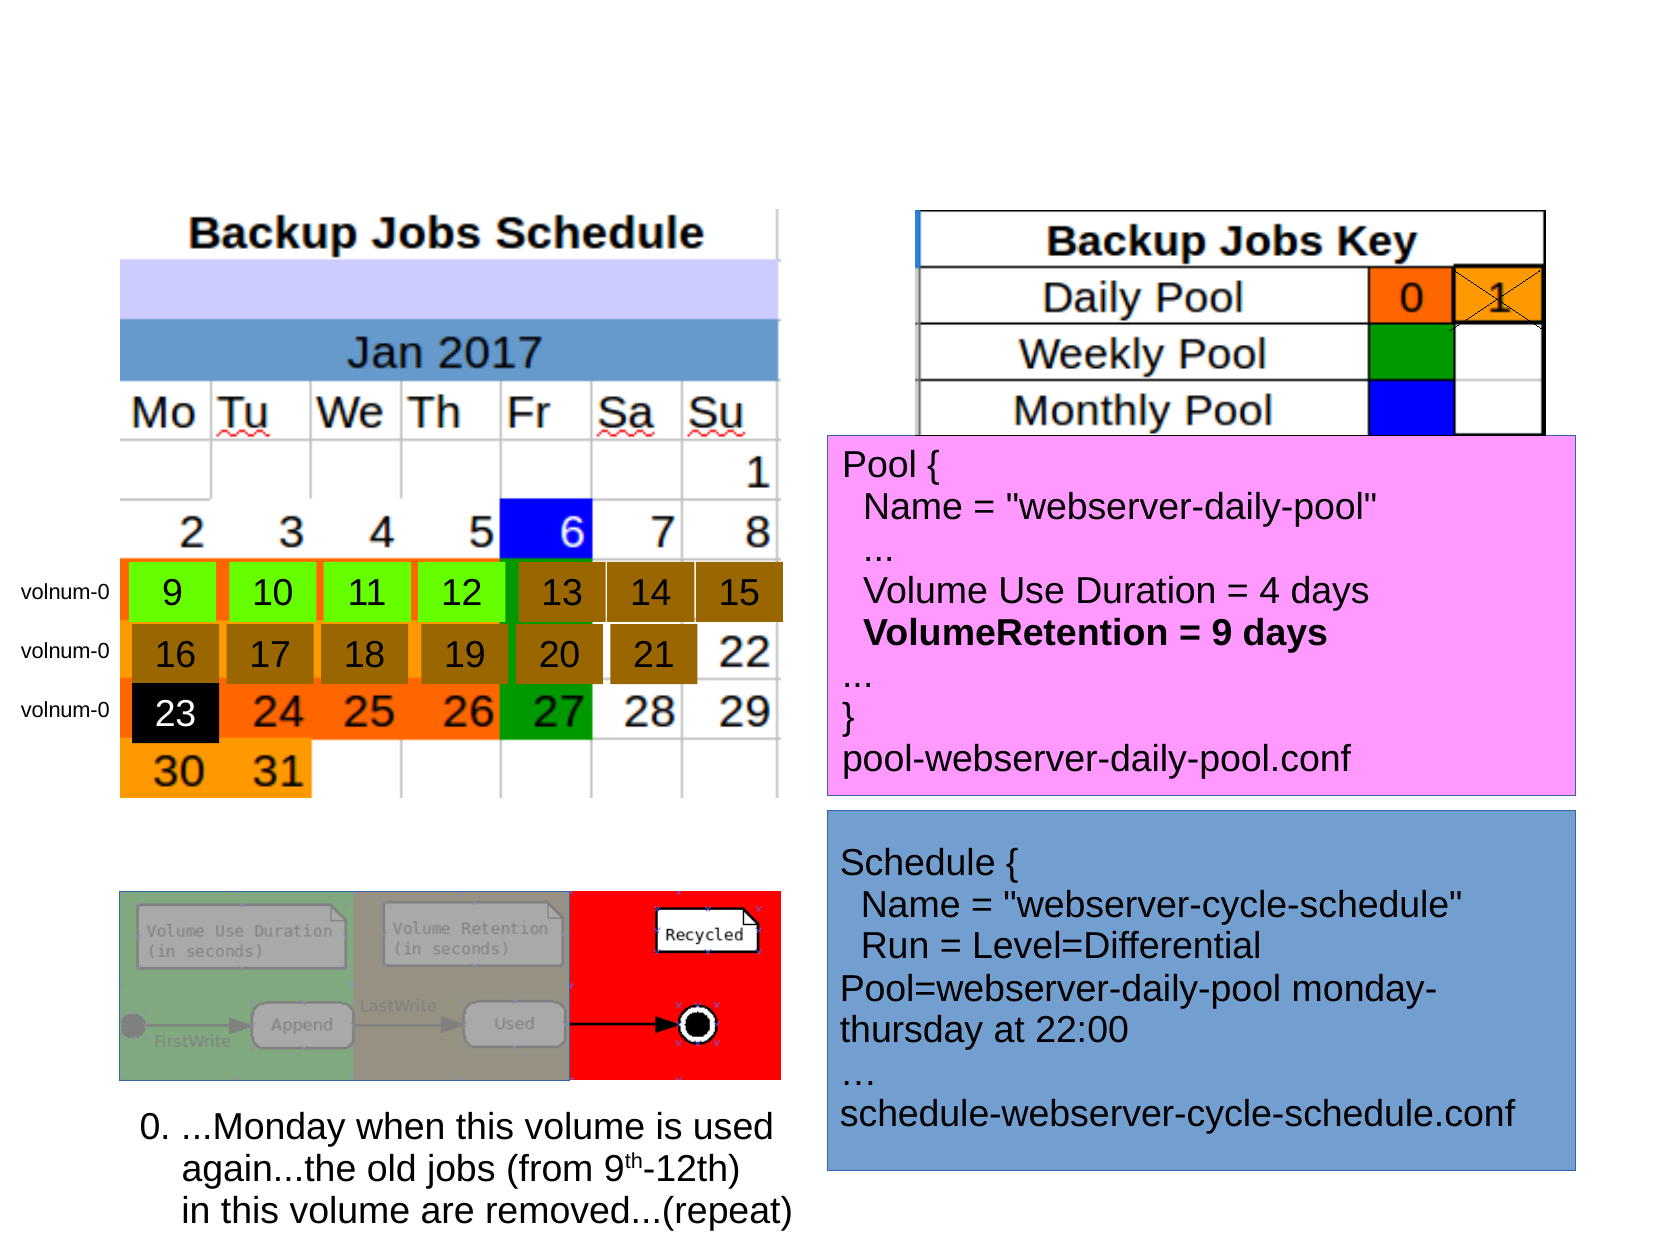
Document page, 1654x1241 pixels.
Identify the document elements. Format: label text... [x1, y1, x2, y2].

text_box volnum-0 [6, 690, 125, 730]
text_box 14 [607, 561, 695, 622]
text_box 21 [610, 624, 698, 685]
text_box volnum-0 [6, 631, 125, 671]
text_box Schedule { Name = "webserver-cycle-schedule" Run = Level=Differential Pool=webserver-daily-pool monday-thursday at 22:00 … schedule-webserver-cycle-schedule.conf [825, 833, 1561, 1143]
picture [120, 209, 781, 798]
text_box 15 [695, 561, 783, 622]
picture [570, 891, 781, 1081]
text_box 0. ...Monday when this volume is used again...the old jobs (from 9th-12th) in this volume are removed...(repeat) [124, 1098, 809, 1241]
text_box 13 [518, 561, 606, 622]
text_box 9 [128, 561, 216, 622]
text_box volnum-0 [6, 572, 125, 612]
text_box 10 [229, 561, 317, 622]
text_box Pool { Name = "webserver-daily-pool" ... Volume Use Duration = 4 days VolumeRetention = 9 days ... } pool-webserver-daily-pool.conf [827, 435, 1516, 822]
text_box 19 [421, 624, 509, 685]
text_box [119, 891, 570, 1081]
picture [915, 210, 1546, 435]
text_box 11 [323, 561, 411, 622]
text_box [827, 810, 1576, 1171]
text_box 12 [418, 561, 506, 622]
text_box 16 [132, 624, 220, 683]
text_box 23 [132, 683, 220, 744]
text_box [1516, 435, 1576, 796]
text_box 20 [515, 624, 603, 685]
text_box 17 [226, 624, 314, 685]
text_box 18 [321, 624, 409, 685]
